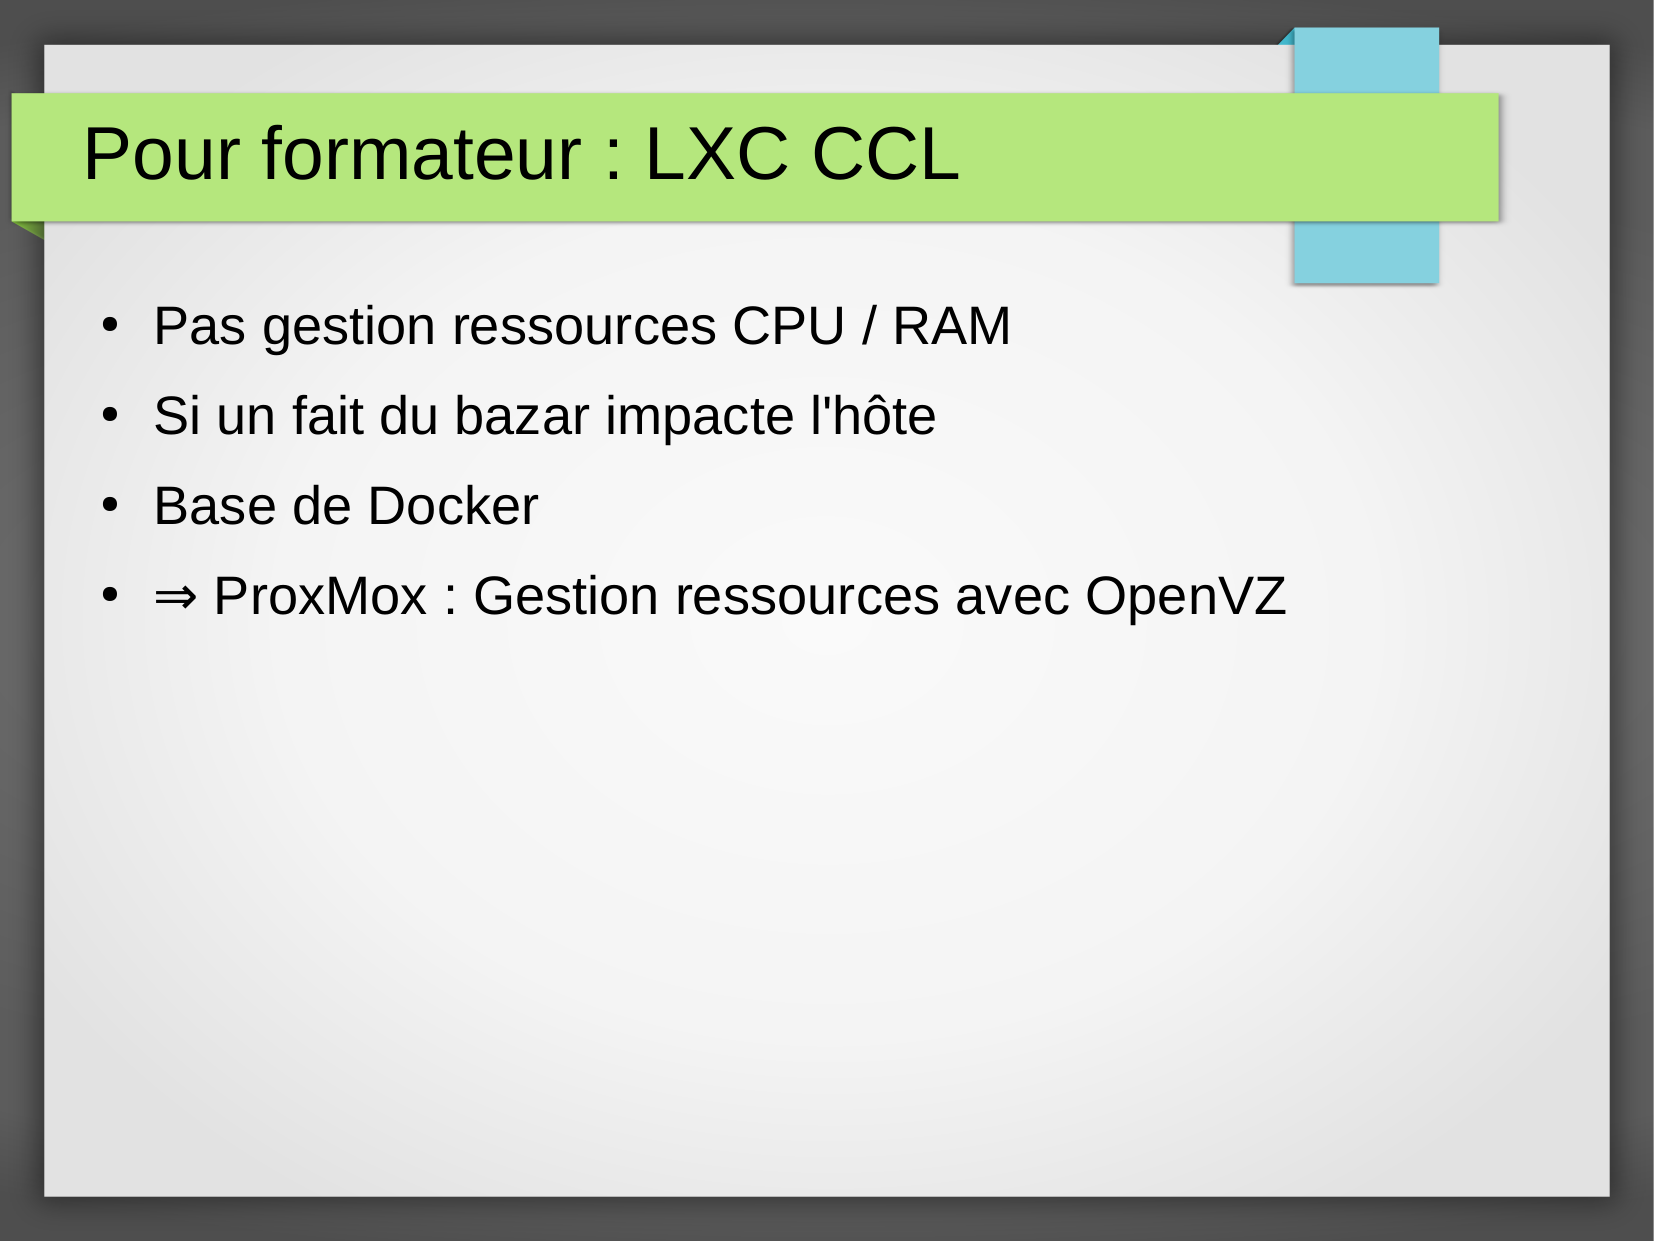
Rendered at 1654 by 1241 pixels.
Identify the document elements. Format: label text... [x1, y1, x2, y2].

list Pas gestion ressources CPU / RAM Si un fait du bazar impacte l'hôte Base de Docker ⇒ ProxMox : Gestion ressources avec OpenVZ [82, 295, 1571, 1015]
picture [0, 0, 1654, 1241]
title Pour formateur : LXC CCL [82, 94, 1264, 213]
